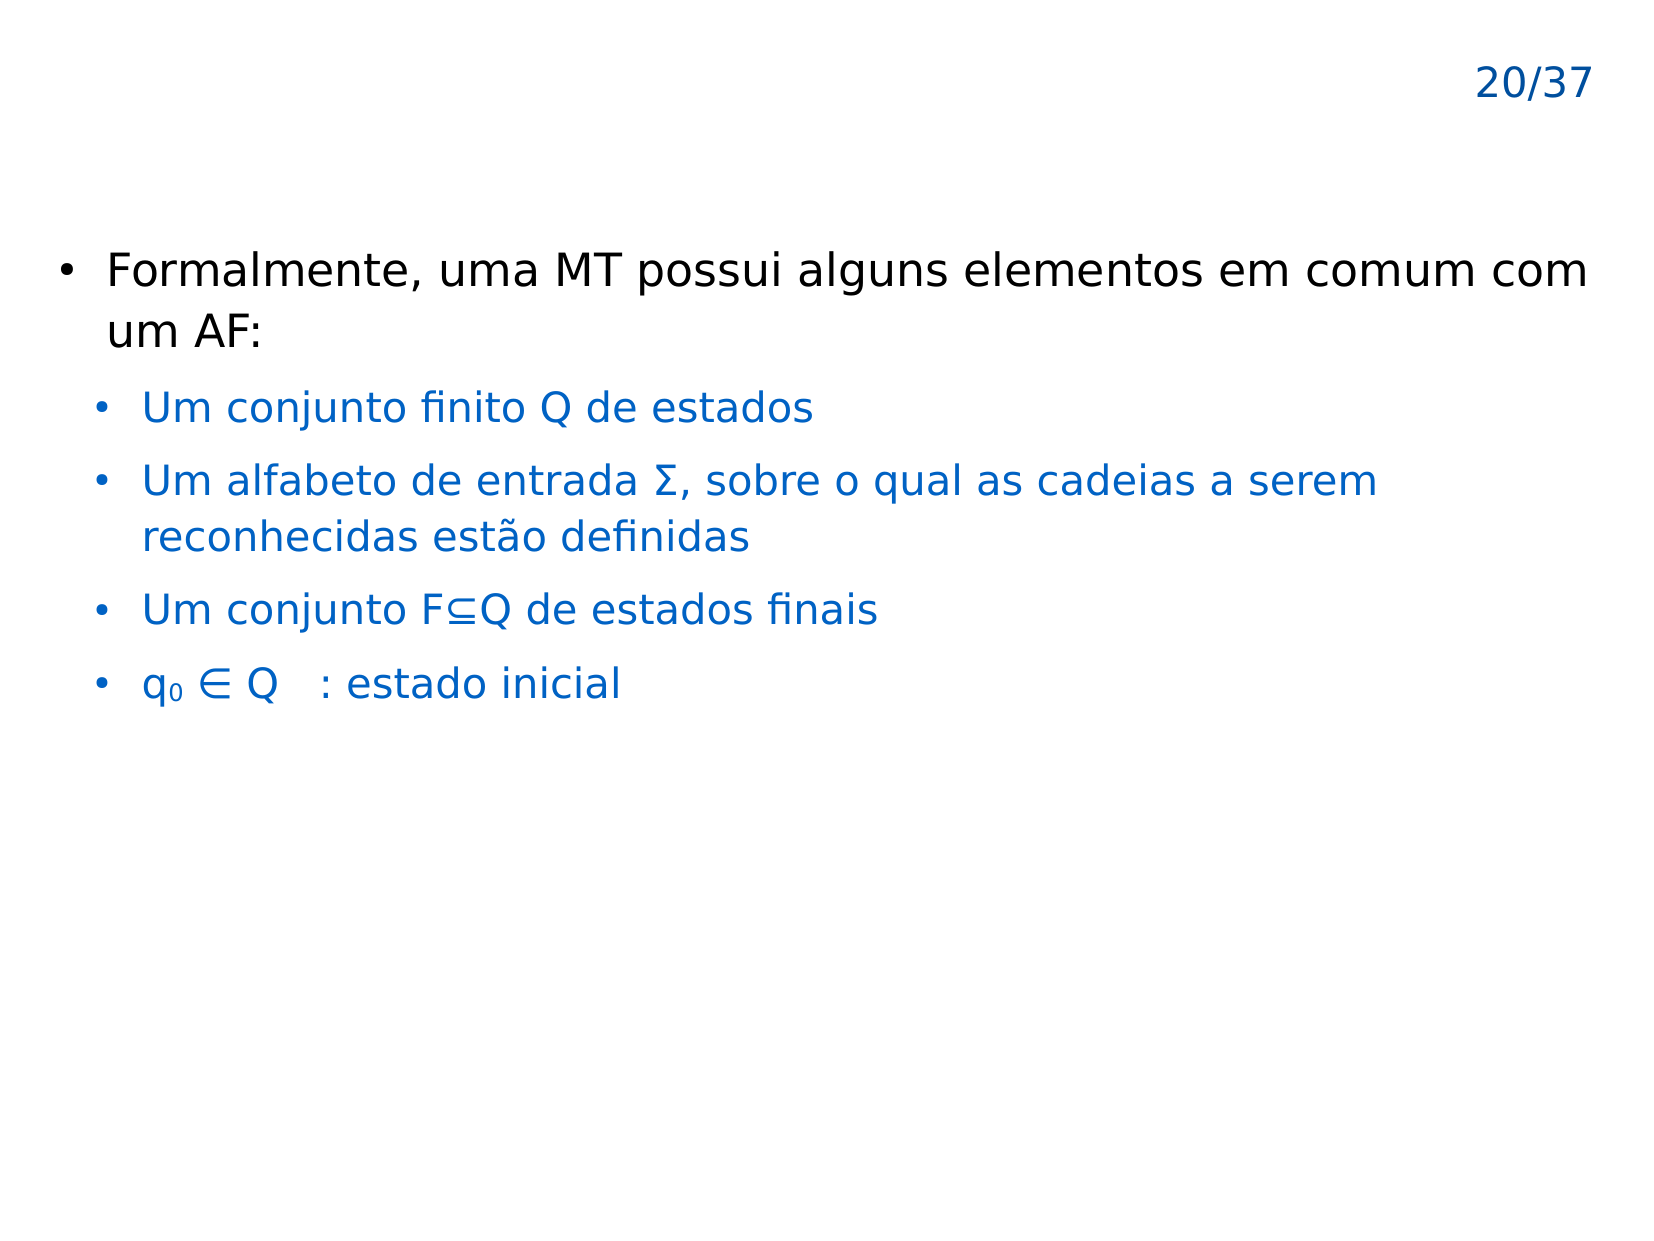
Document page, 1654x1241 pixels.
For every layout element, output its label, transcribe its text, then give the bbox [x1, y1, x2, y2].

list Formalmente, uma MT possui alguns elementos em comum com um AF: Um conjunto finito Q de estados Um alfabeto de entrada Σ, sobre o qual as cadeias a serem reconhecidas estão definidas Um conjunto F⊆Q de estados finais q0 ∈ Q : estado inicial [59, 236, 1595, 1211]
